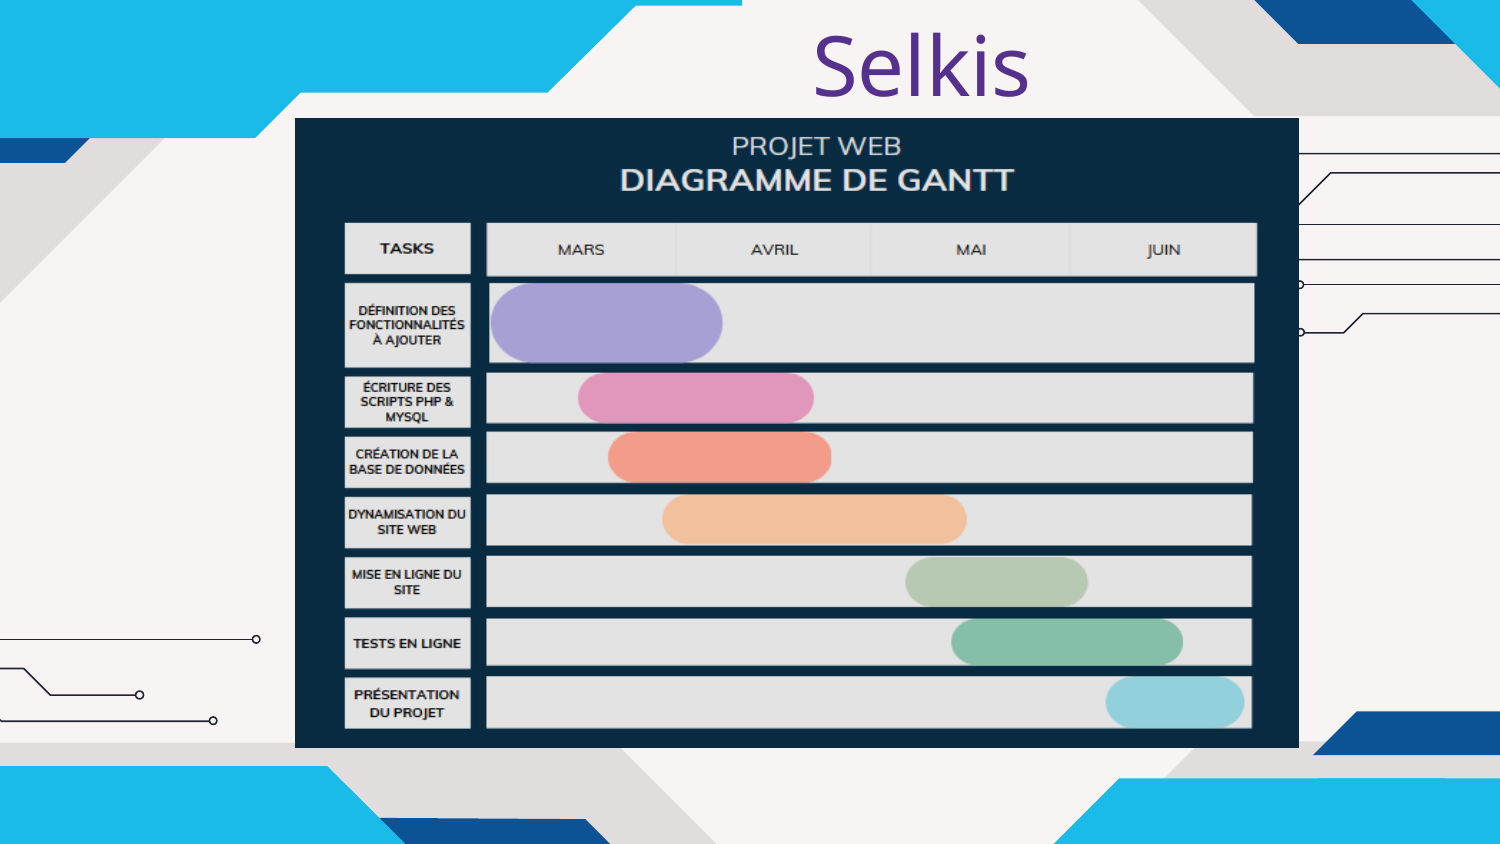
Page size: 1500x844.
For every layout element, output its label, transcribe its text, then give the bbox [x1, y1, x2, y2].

text_box Selkis [797, 0, 1068, 150]
picture [295, 118, 1299, 748]
